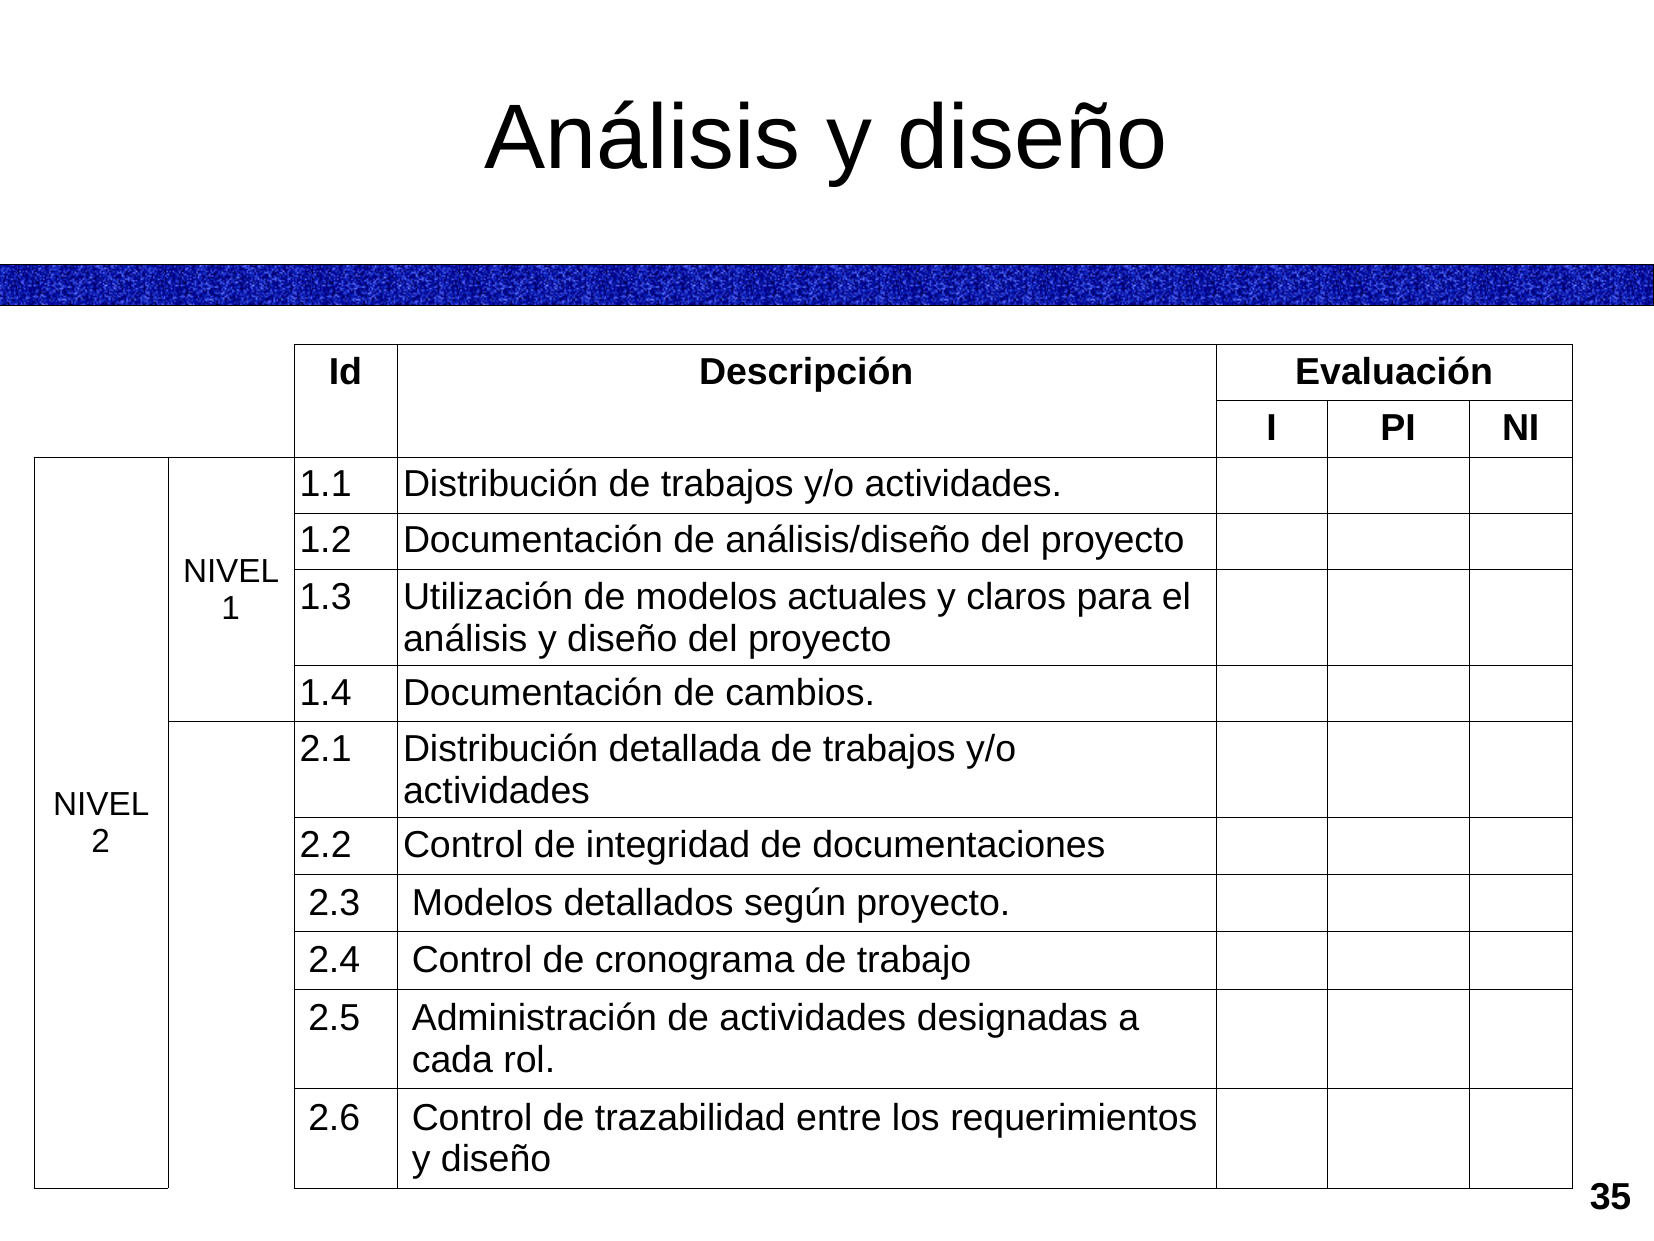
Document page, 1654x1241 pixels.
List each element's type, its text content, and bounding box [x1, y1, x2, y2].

picture [0, 265, 1653, 305]
table_cell Documentación de análisis/diseño del proyecto [398, 514, 1216, 569]
table_cell 2.2 [295, 818, 397, 874]
text_box <número> [1575, 1168, 1654, 1240]
table_header Evaluación [1217, 345, 1572, 400]
table_cell Documentación de cambios. [398, 666, 1216, 721]
table_cell [1328, 932, 1469, 989]
table_cell Control de trazabilidad entre los requerimientos y diseño [398, 1089, 1216, 1188]
table_cell [1470, 1089, 1572, 1188]
table_cell Administración de actividades designadas a cada rol. [398, 990, 1216, 1088]
table_cell [1470, 932, 1572, 989]
table_cell 1.4 [295, 666, 397, 721]
table_cell Control de integridad de documentaciones [398, 818, 1216, 874]
table_cell [169, 931, 294, 989]
table_cell Control de cronograma de trabajo [398, 932, 1216, 989]
table_cell [1217, 514, 1327, 569]
table_cell [1217, 722, 1327, 817]
table_cell 1.1 [295, 458, 397, 513]
table_cell Utilización de modelos actuales y claros para el análisis y diseño del proyecto [398, 570, 1216, 665]
table_cell [1328, 458, 1469, 513]
table_header Descripción [398, 345, 1216, 457]
table_cell [1470, 818, 1572, 874]
table_cell [169, 722, 294, 818]
table_cell 2.3 [295, 875, 397, 931]
table_cell [1217, 458, 1327, 513]
table_cell [169, 818, 294, 874]
table_cell NI [1470, 401, 1572, 457]
table_cell I [1217, 401, 1327, 457]
table_cell PI [1328, 401, 1469, 457]
table_cell [1328, 875, 1469, 931]
table_cell [1470, 666, 1572, 721]
table_cell Distribución de trabajos y/o actividades. [398, 458, 1216, 513]
table_cell 1.2 [295, 514, 397, 569]
table_cell [1328, 818, 1469, 874]
table_cell [1328, 1089, 1469, 1188]
table_cell 1.3 [295, 570, 397, 665]
table_cell [1470, 990, 1572, 1088]
table_header Id [295, 345, 397, 457]
table_header [168, 344, 294, 400]
table_cell [1470, 514, 1572, 569]
table_cell [1470, 458, 1572, 513]
table_cell [1470, 875, 1572, 931]
table_cell [169, 1088, 294, 1188]
table_cell [168, 400, 294, 457]
table_cell 2.5 [295, 990, 397, 1088]
table_cell NIVEL 2 [35, 458, 168, 1188]
table_cell 2.1 [295, 722, 397, 817]
table_cell [169, 989, 294, 1088]
table_cell [34, 400, 168, 457]
table_cell [1328, 722, 1469, 817]
table_cell NIVEL 1 [169, 458, 294, 721]
table_cell [1328, 514, 1469, 569]
table_cell [1217, 818, 1327, 874]
table_cell 2.4 [295, 932, 397, 989]
table_cell 2.6 [295, 1089, 397, 1188]
table_cell [1217, 932, 1327, 989]
title Análisis y diseño [58, 21, 1595, 253]
table_cell [1328, 666, 1469, 721]
table_cell [1217, 570, 1327, 665]
table_cell [169, 874, 294, 931]
table_cell [1217, 666, 1327, 721]
table_cell [1470, 722, 1572, 817]
table_header [34, 344, 168, 400]
table_cell Distribución detallada de trabajos y/o actividades [398, 722, 1216, 817]
table_cell [1217, 990, 1327, 1088]
table_cell [1328, 990, 1469, 1088]
table_cell [1217, 875, 1327, 931]
table_cell [1328, 570, 1469, 665]
table_cell [1470, 570, 1572, 665]
table_cell Modelos detallados según proyecto. [398, 875, 1216, 931]
table_cell [1217, 1089, 1327, 1188]
